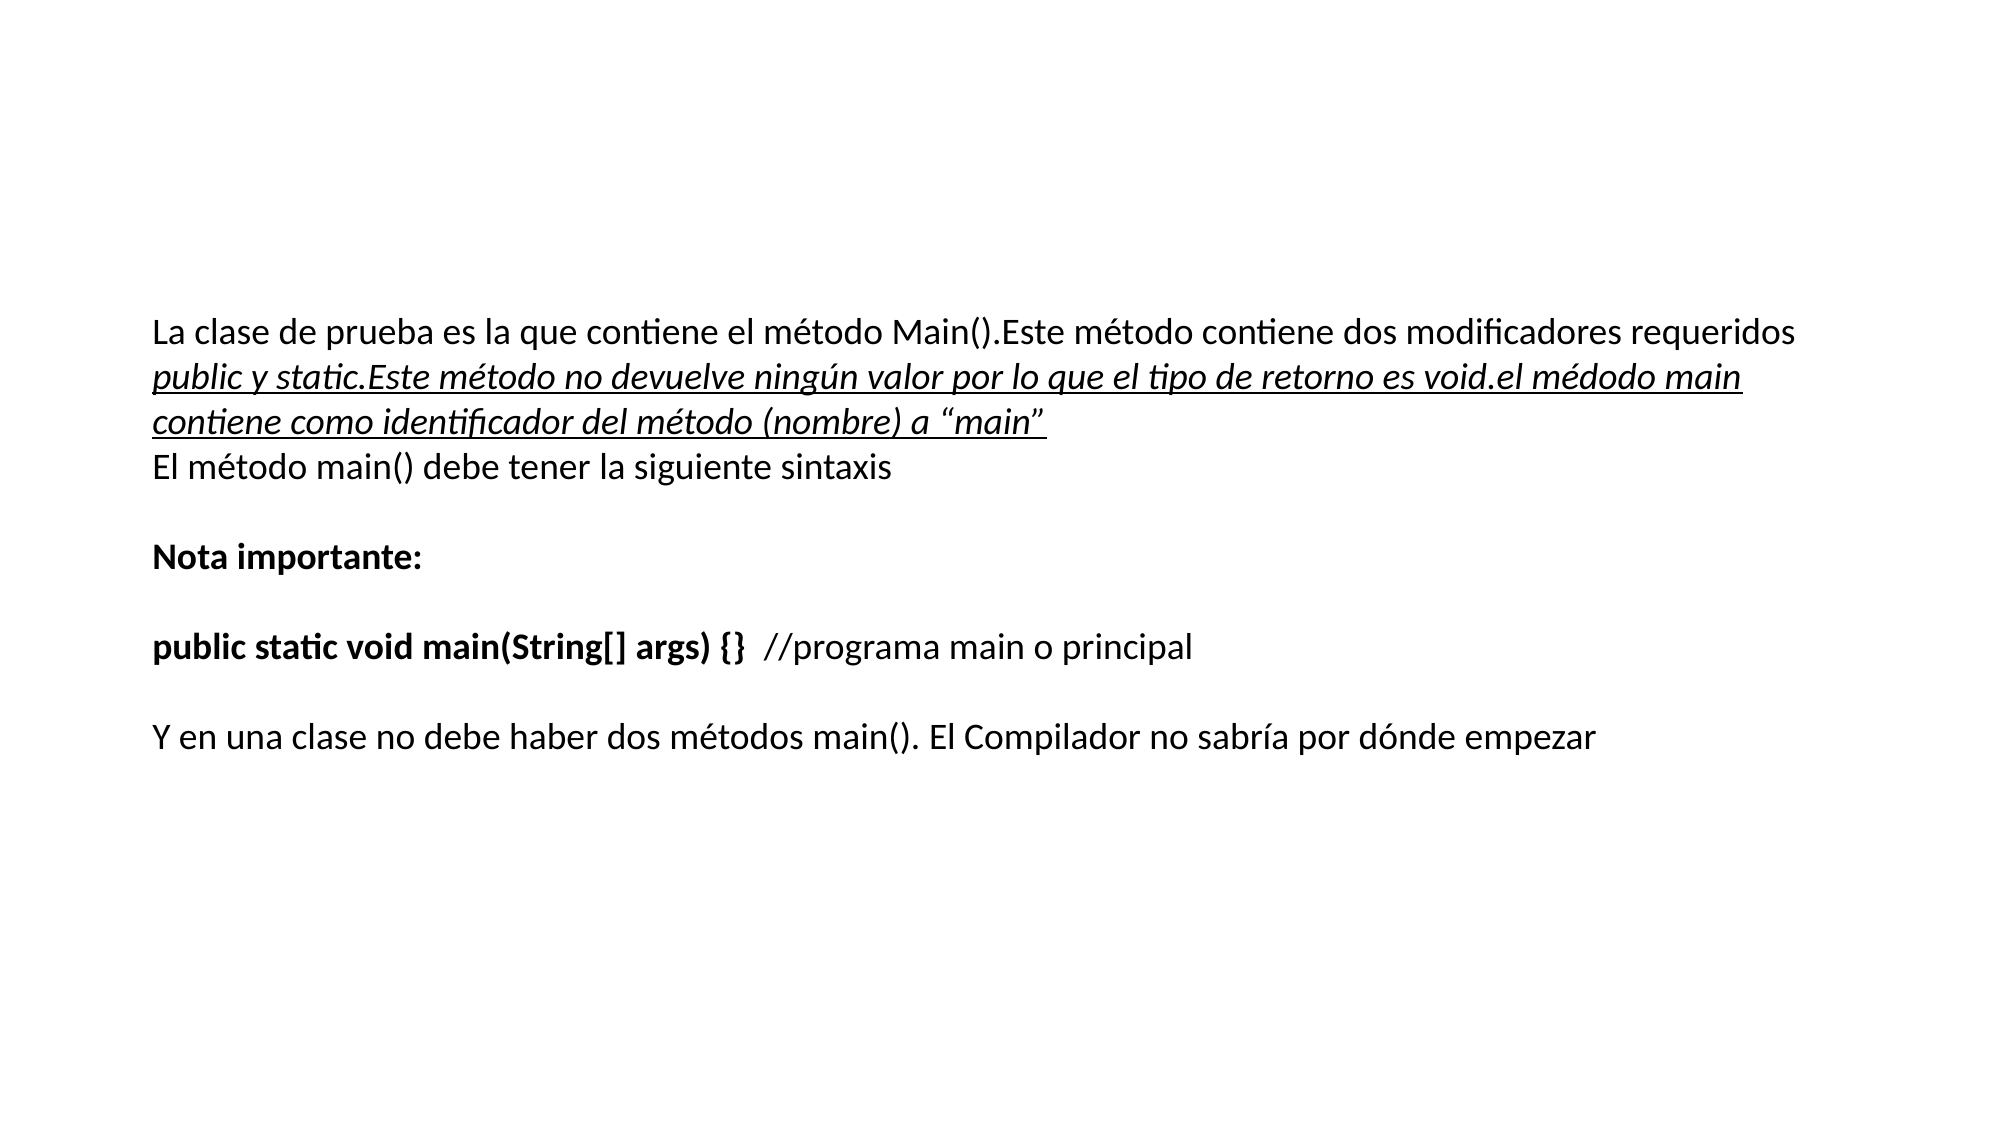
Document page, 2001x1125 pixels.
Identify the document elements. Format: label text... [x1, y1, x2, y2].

text_box La clase de prueba es la que contiene el método Main().Este método contiene dos modificadores requeridos public y static.Este método no devuelve ningún valor por lo que el tipo de retorno es void.el médodo main contiene como identificador del método (nombre) a “main” El método main() debe tener la siguiente sintaxis Nota importante: public static void main(String[] args) {} //programa main o principal Y en una clase no debe haber dos métodos main(). El Compilador no sabría por dónde empezar [137, 299, 1862, 1013]
